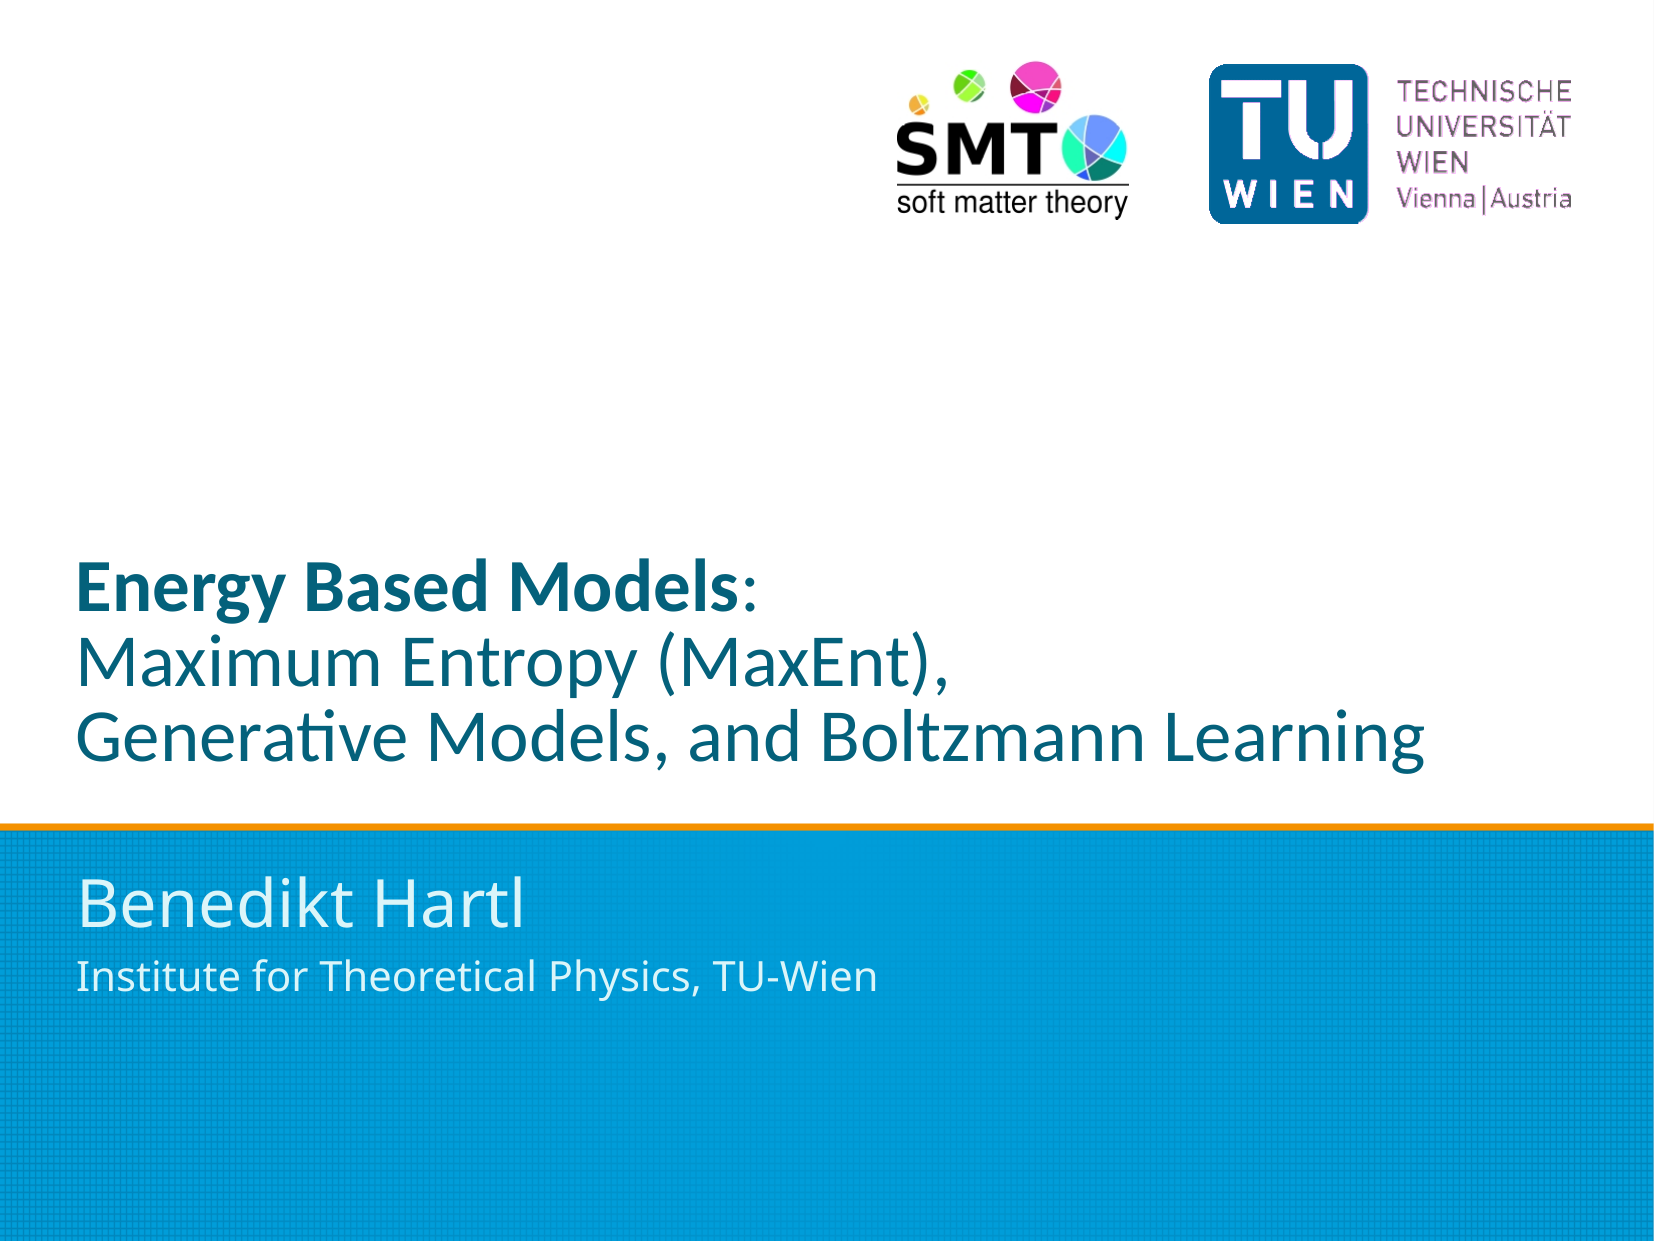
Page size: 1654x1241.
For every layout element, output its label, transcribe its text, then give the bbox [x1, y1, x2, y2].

subtitle Benedikt Hartl Institute for Theoretical Physics, TU-Wien [76, 855, 1564, 1111]
picture [1271, 180, 1276, 207]
picture [1289, 81, 1318, 159]
picture [1209, 214, 1219, 224]
picture [1294, 180, 1313, 207]
picture [1243, 103, 1260, 159]
picture [1209, 64, 1222, 75]
picture [1330, 180, 1352, 207]
picture [0, 824, 1654, 830]
picture [1224, 180, 1257, 207]
picture [1323, 81, 1352, 159]
title Energy Based Models: Maximum Entropy (MaxEnt), Generative Models, and Boltzmann Learning [75, 49, 1564, 781]
picture [897, 60, 1129, 220]
picture [1222, 81, 1281, 97]
picture [1357, 64, 1571, 224]
